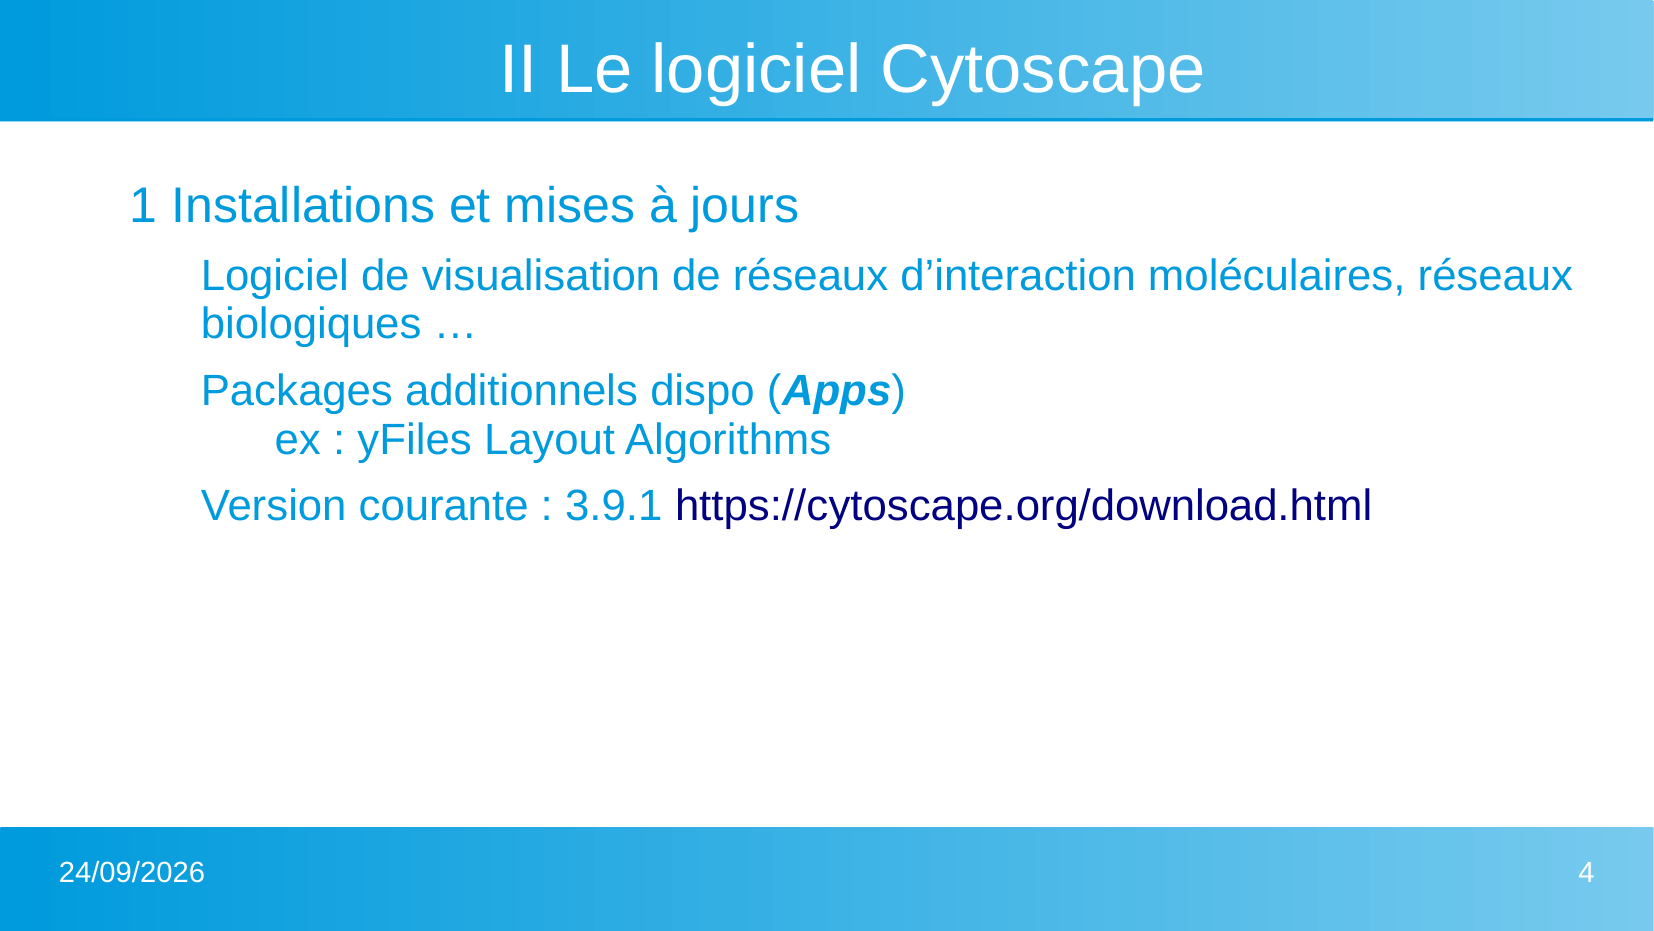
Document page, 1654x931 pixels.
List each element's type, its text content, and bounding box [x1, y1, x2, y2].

title II Le logiciel Cytoscape [59, 29, 1595, 108]
list 1 Installations et mises à jours Logiciel de visualisation de réseaux d’interaction moléculaires, réseaux biologiques … Packages additionnels dispo (Apps) ex : yFiles Layout Algorithms Version courante : 3.9.1 https://cytoscape.org/download.html [59, 177, 1595, 768]
